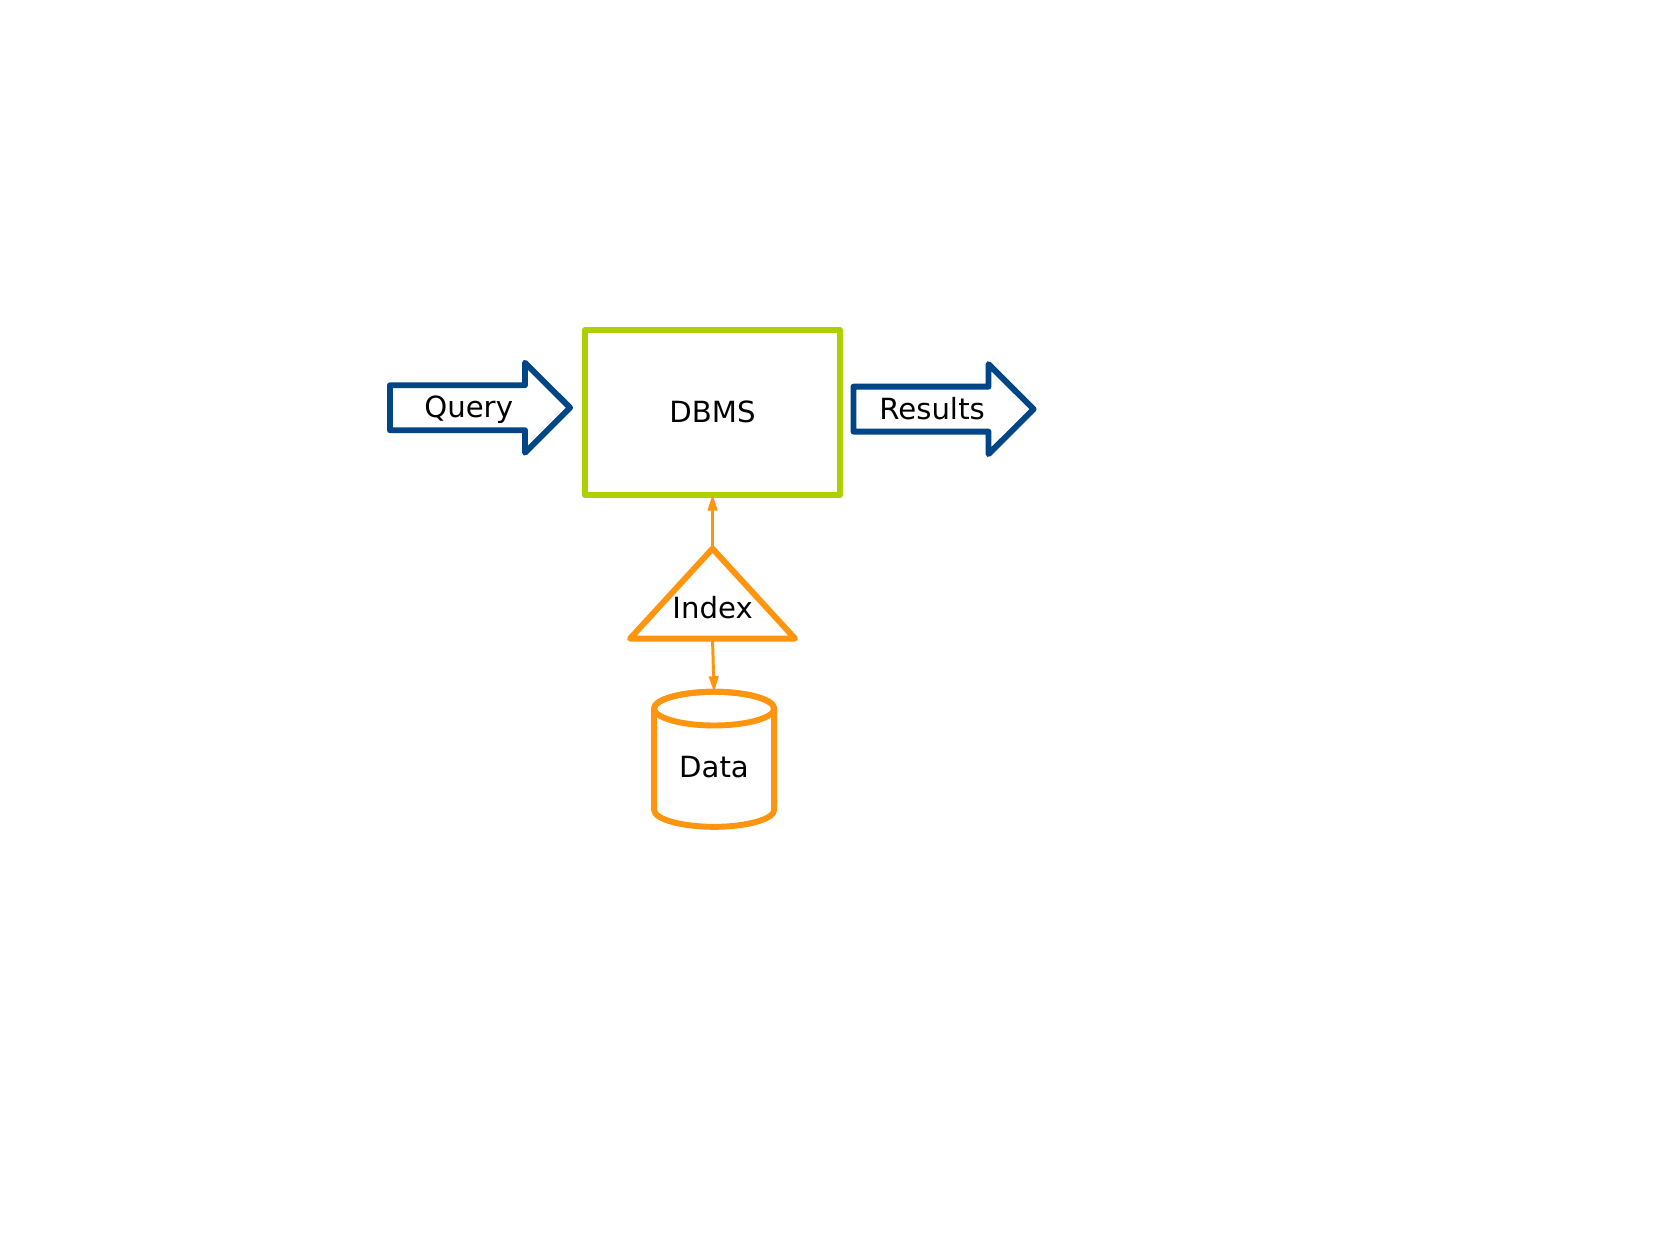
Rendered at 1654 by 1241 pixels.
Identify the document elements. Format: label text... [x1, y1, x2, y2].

text_box Index [630, 549, 796, 639]
text_box DBMS [585, 330, 841, 496]
text_box Results [853, 364, 1034, 455]
table_header [654, 691, 775, 726]
text_box Data [654, 710, 775, 827]
text_box Query [390, 362, 571, 453]
